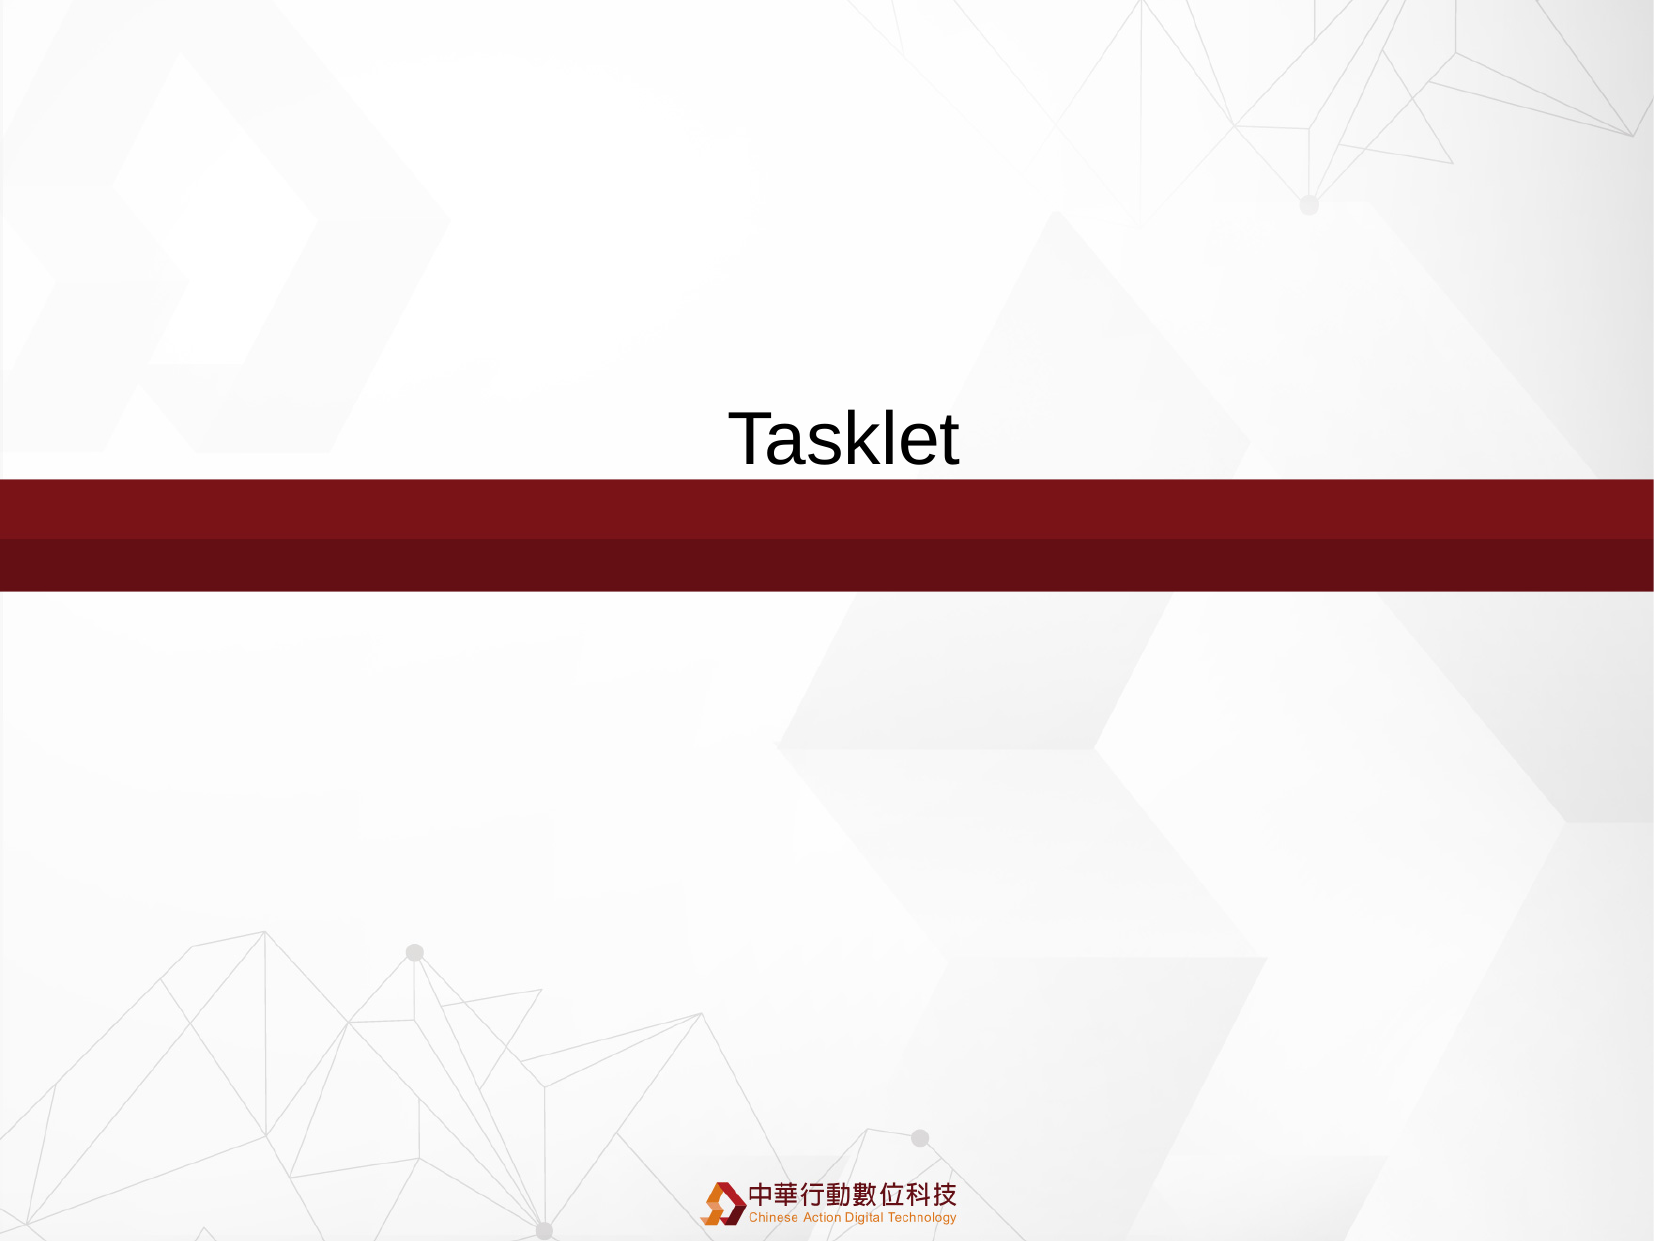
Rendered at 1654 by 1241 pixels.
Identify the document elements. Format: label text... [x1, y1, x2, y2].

picture [0, 0, 1654, 1241]
subtitle Tasklet [117, 324, 1571, 556]
